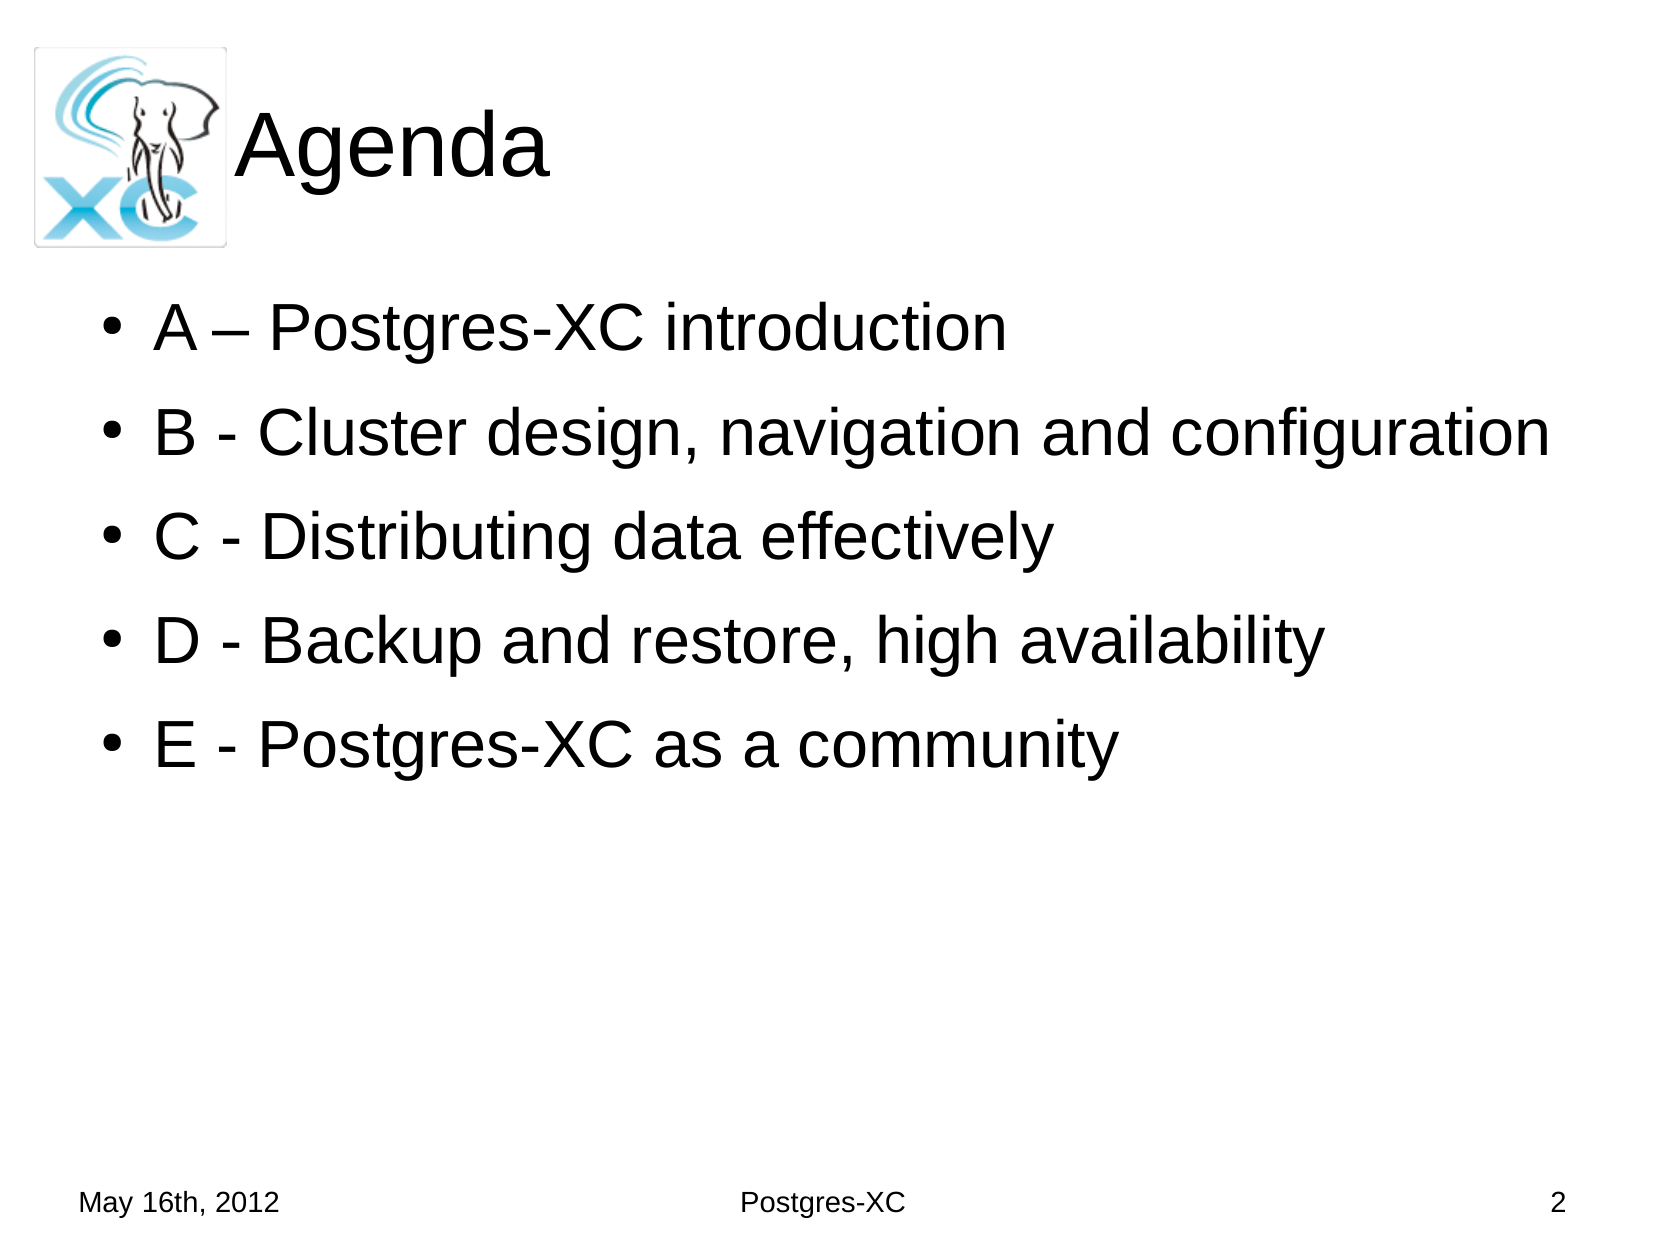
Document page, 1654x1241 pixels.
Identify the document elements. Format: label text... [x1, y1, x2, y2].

list A – Postgres-XC introduction B - Cluster design, navigation and configuration C - Distributing data effectively D - Backup and restore, high availability E - Postgres-XC as a community [82, 290, 1571, 1161]
picture [34, 47, 227, 248]
title Agenda [234, 40, 1599, 248]
